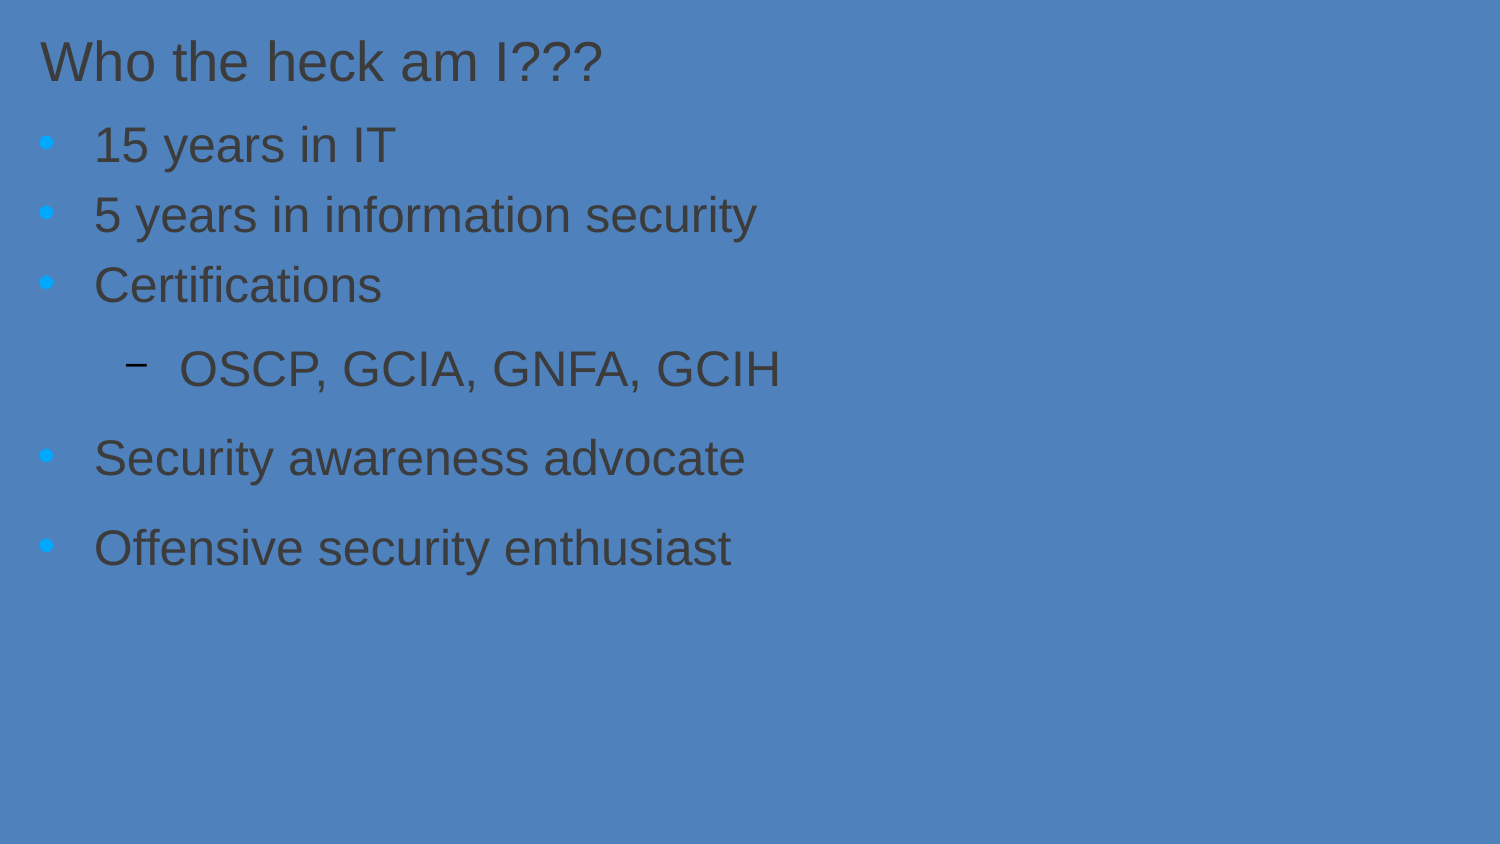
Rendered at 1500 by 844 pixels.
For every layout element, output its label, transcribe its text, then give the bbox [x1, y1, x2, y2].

title Who the heck am I??? [33, 21, 1500, 97]
list 15 years in IT 5 years in information security Certifications OSCP, GCIA, GNFA, GCIH Security awareness advocate Offensive security enthusiast [30, 105, 1156, 796]
